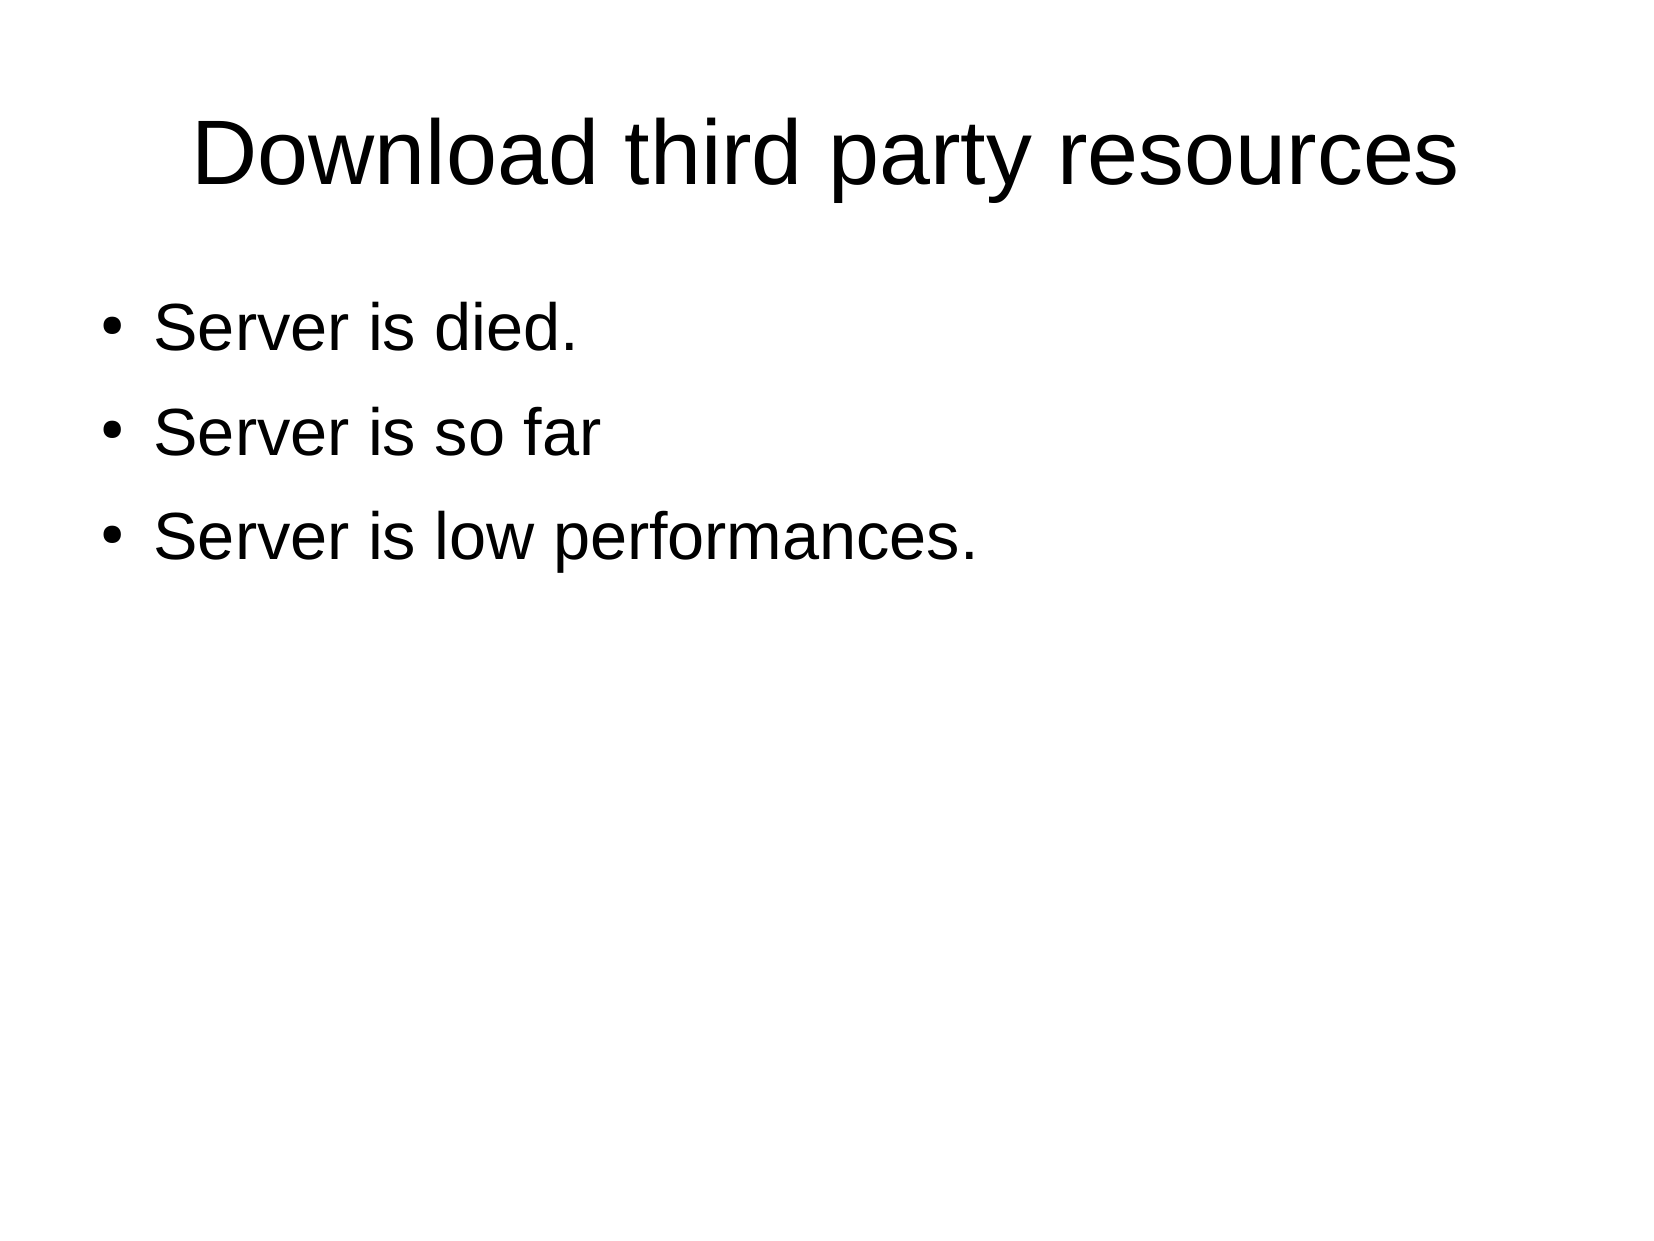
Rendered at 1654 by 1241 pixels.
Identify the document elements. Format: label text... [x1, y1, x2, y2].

list Server is died. Server is so far Server is low performances. [82, 290, 1571, 1010]
title Download third party resources [82, 49, 1571, 257]
